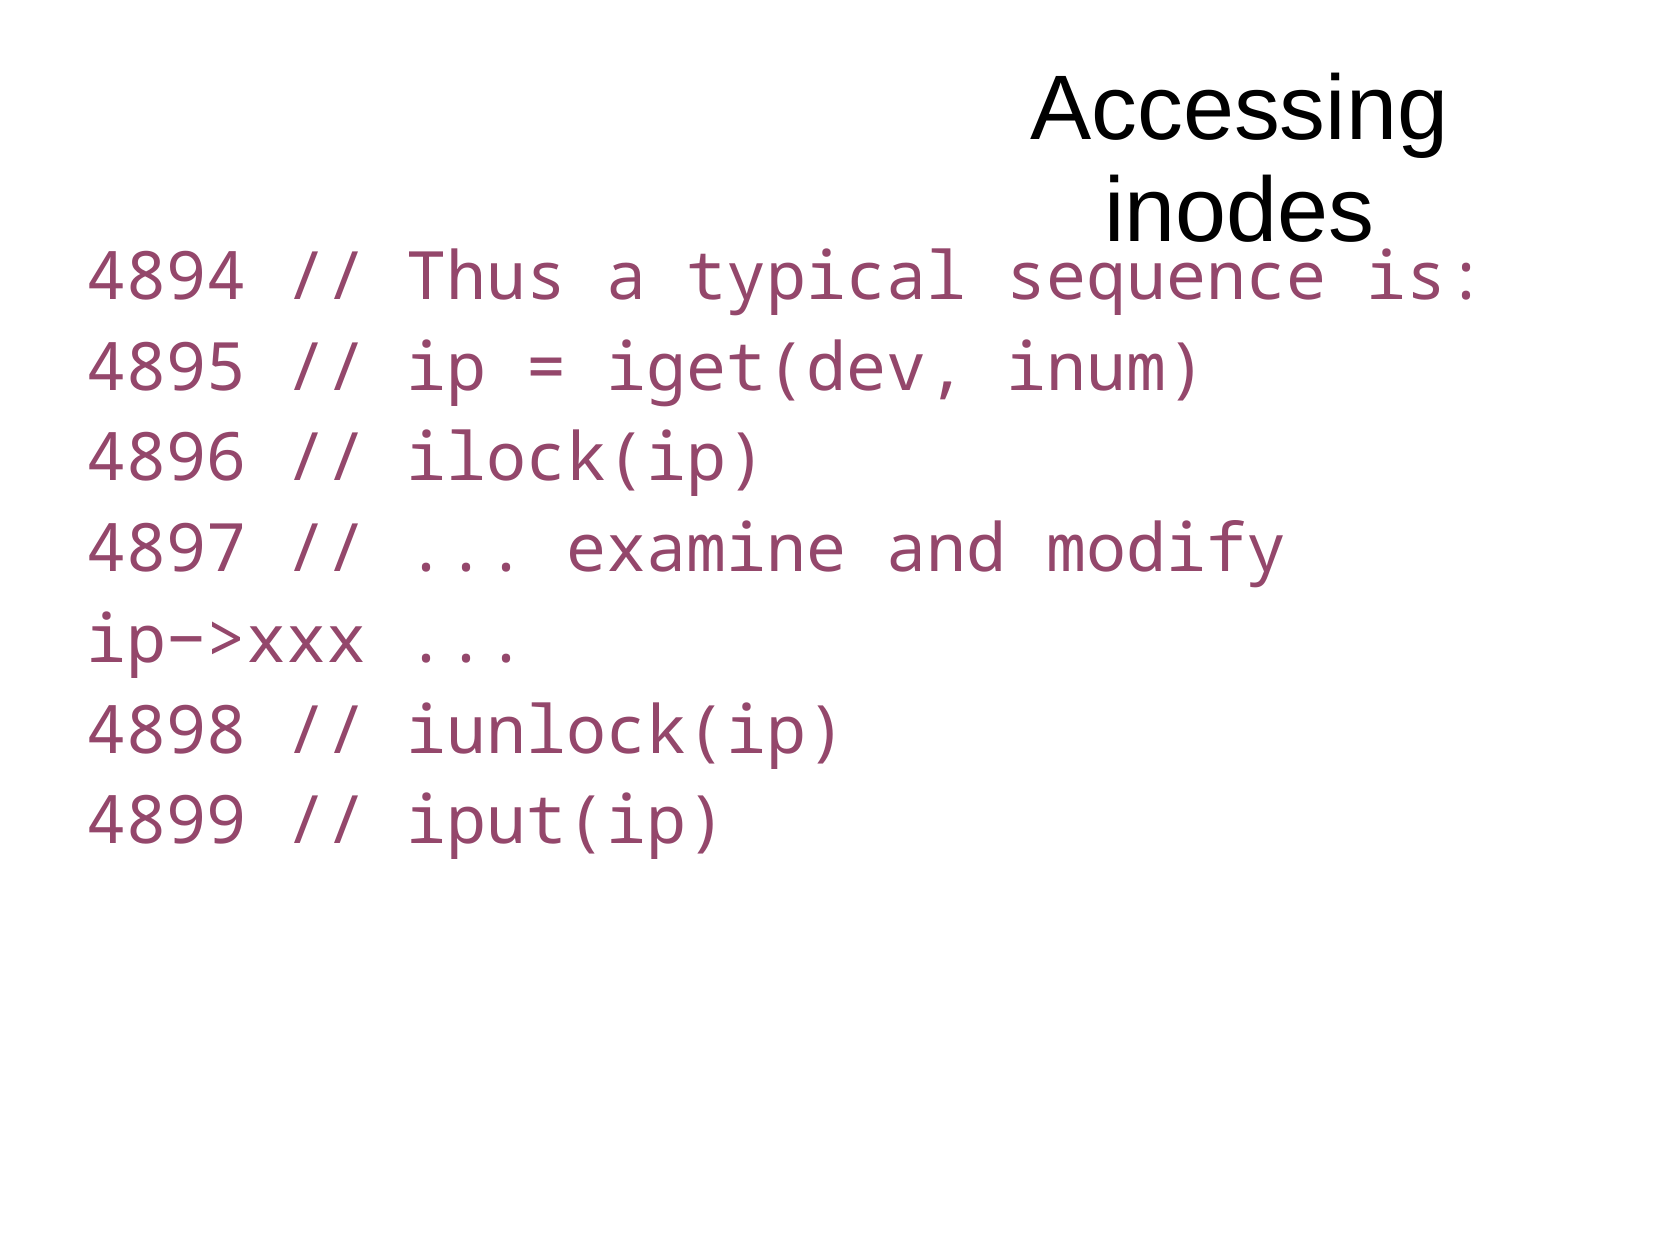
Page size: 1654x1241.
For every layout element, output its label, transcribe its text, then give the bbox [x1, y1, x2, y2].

title Accessing inodes [904, 55, 1576, 228]
list 4894 // Thus a typical sequence is: 4895 // ip = iget(dev, inum) 4896 // ilock(ip) 4897 // ... examine and modify ip−>xxx ... 4898 // iunlock(ip) 4899 // iput(ip) [86, 228, 1576, 1163]
